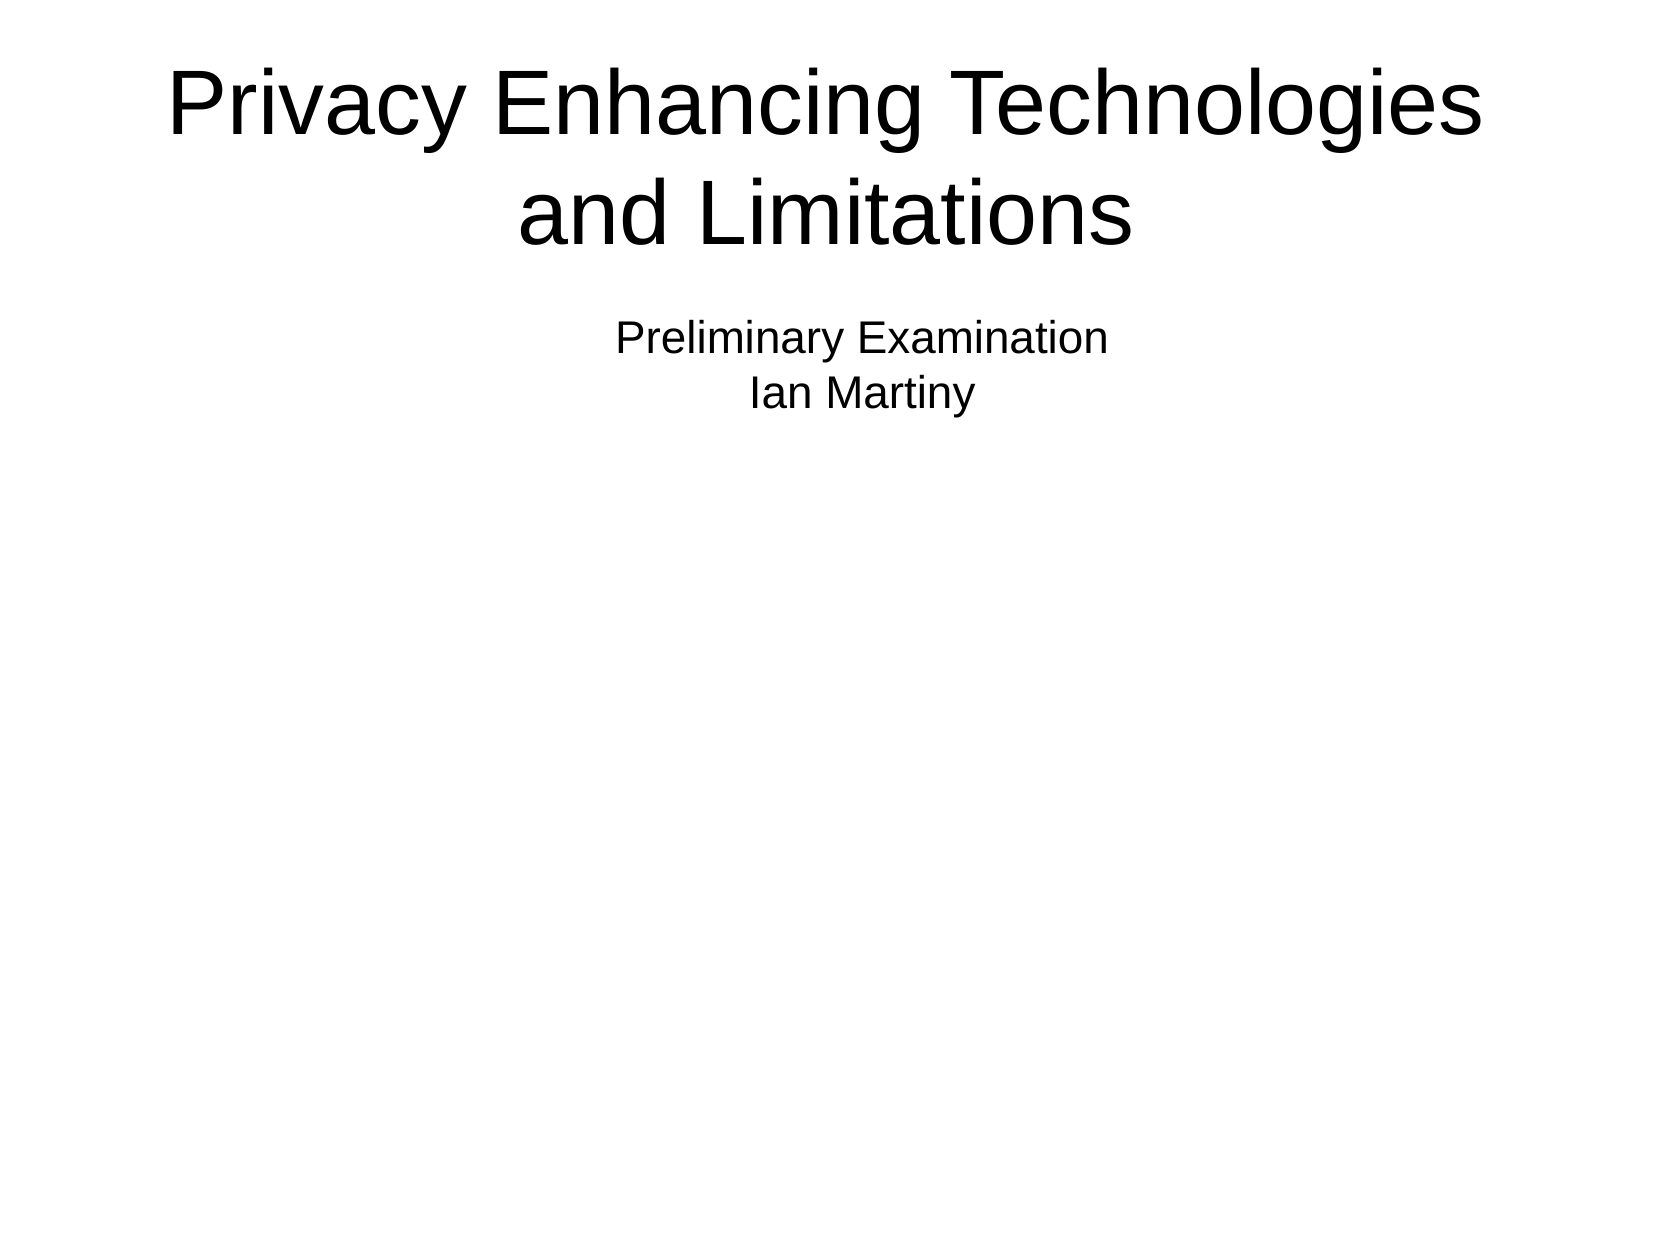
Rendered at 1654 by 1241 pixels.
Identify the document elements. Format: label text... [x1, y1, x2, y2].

text_box Privacy Enhancing Technologies and Limitations [82, 49, 1571, 257]
text_box Preliminary Examination Ian Martiny [119, 300, 1605, 417]
